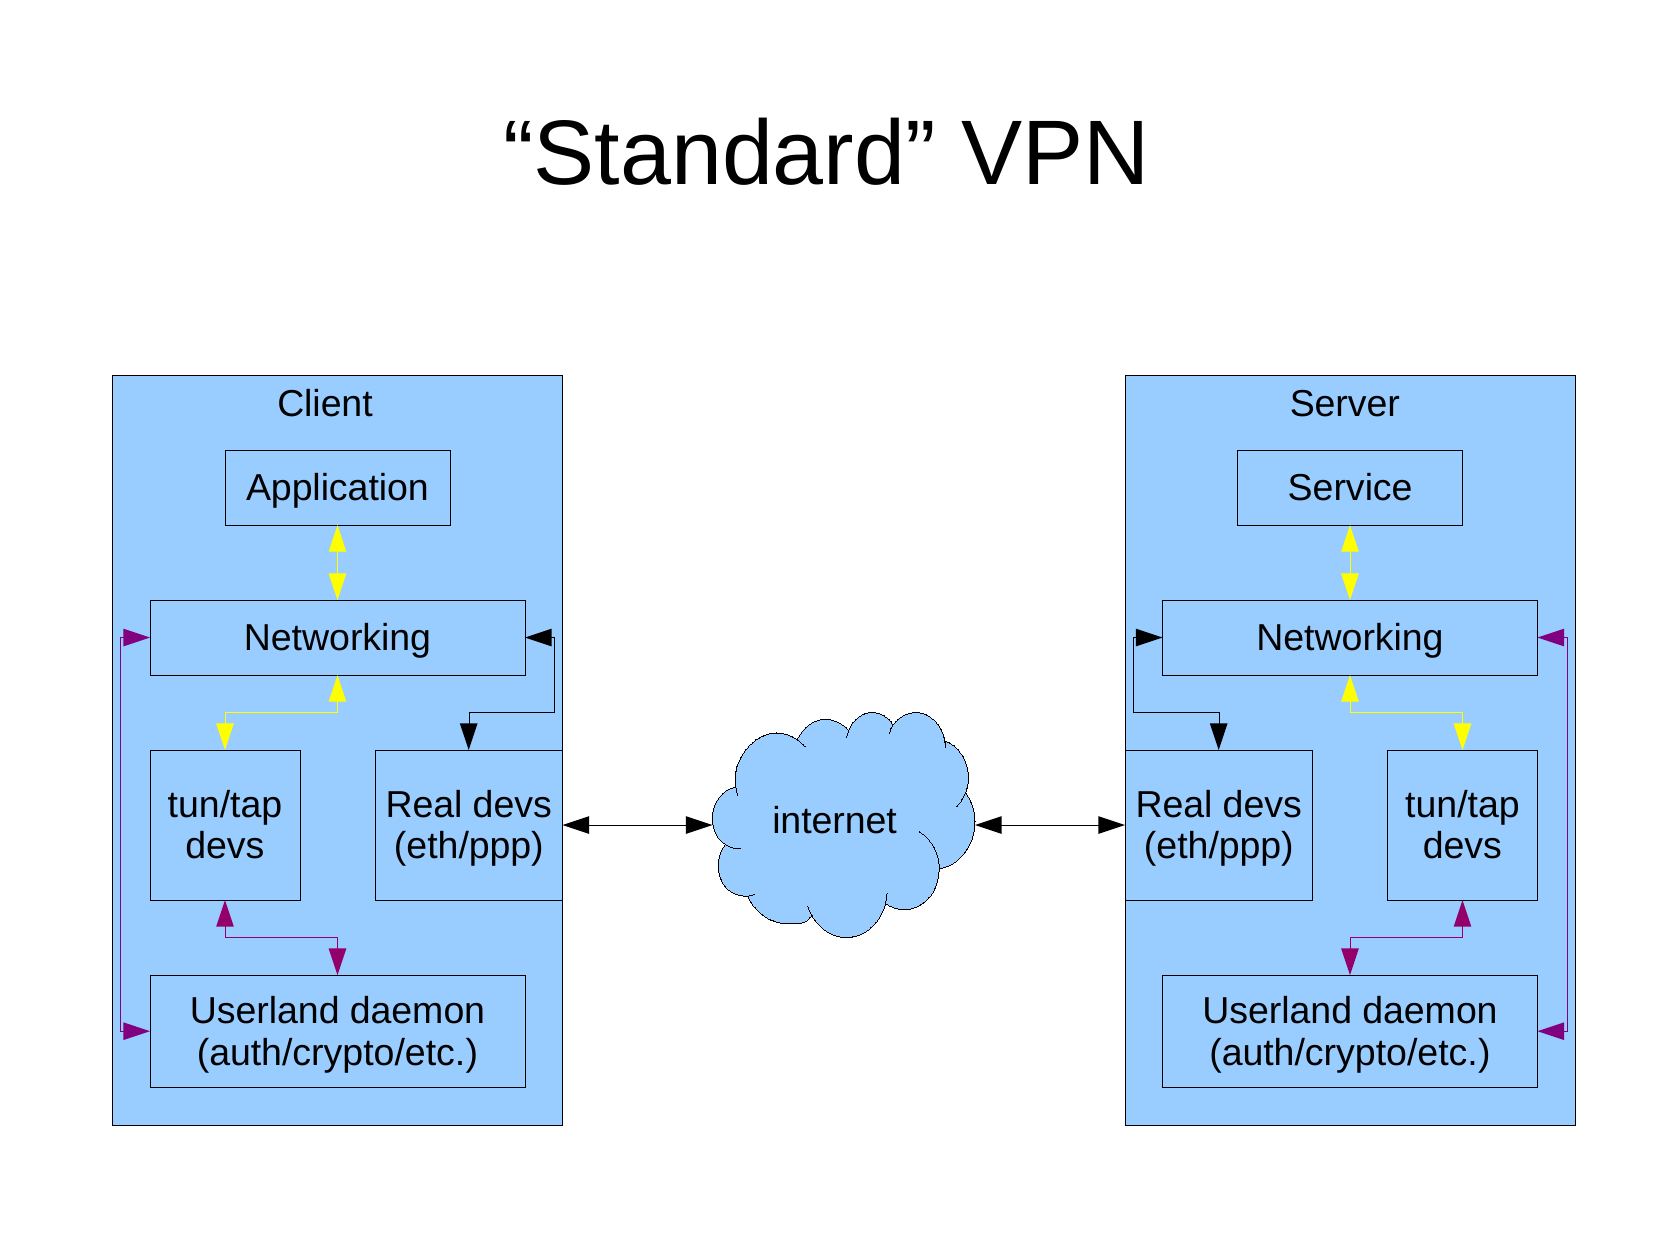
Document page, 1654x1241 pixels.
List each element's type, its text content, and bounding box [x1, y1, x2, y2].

text_box Userland daemon (auth/crypto/etc.) [150, 975, 526, 1088]
text_box Client [262, 375, 388, 432]
text_box Userland daemon (auth/crypto/etc.) [1162, 975, 1538, 1088]
text_box Real devs (eth/ppp) [1125, 750, 1313, 901]
text_box Service [1237, 450, 1463, 526]
text_box tun/tap devs [1387, 750, 1538, 901]
text_box internet [712, 712, 976, 938]
text_box Networking [150, 600, 526, 676]
text_box [1125, 375, 1576, 1126]
text_box Server [1275, 375, 1415, 432]
text_box [112, 375, 563, 1126]
text_box [1351, 638, 1567, 1031]
text_box Networking [1162, 600, 1538, 676]
title “Standard” VPN [82, 56, 1571, 250]
text_box [121, 638, 337, 1031]
text_box tun/tap devs [150, 750, 301, 901]
text_box Application [225, 450, 451, 526]
text_box Real devs (eth/ppp) [375, 750, 563, 901]
